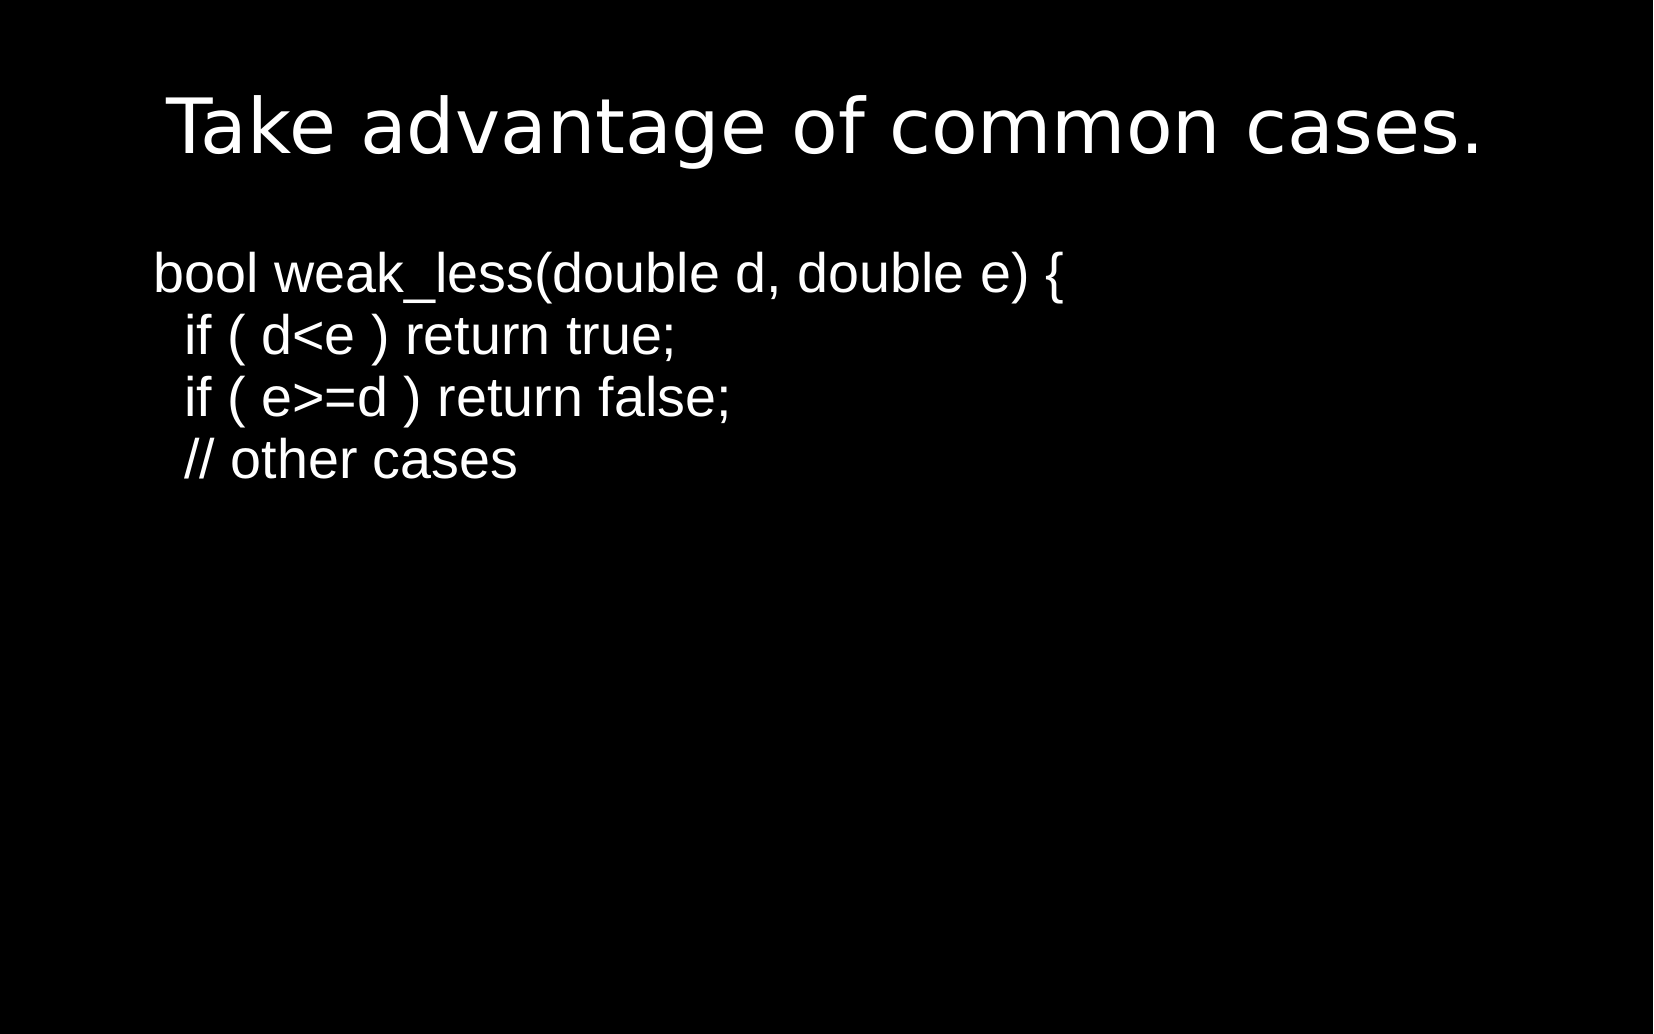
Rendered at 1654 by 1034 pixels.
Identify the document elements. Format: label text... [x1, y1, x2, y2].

list bool weak_less(double d, double e) { if ( d<e ) return true; if ( e>=d ) return false; // other cases [82, 241, 1571, 842]
title Take advantage of common cases. [82, 41, 1571, 214]
